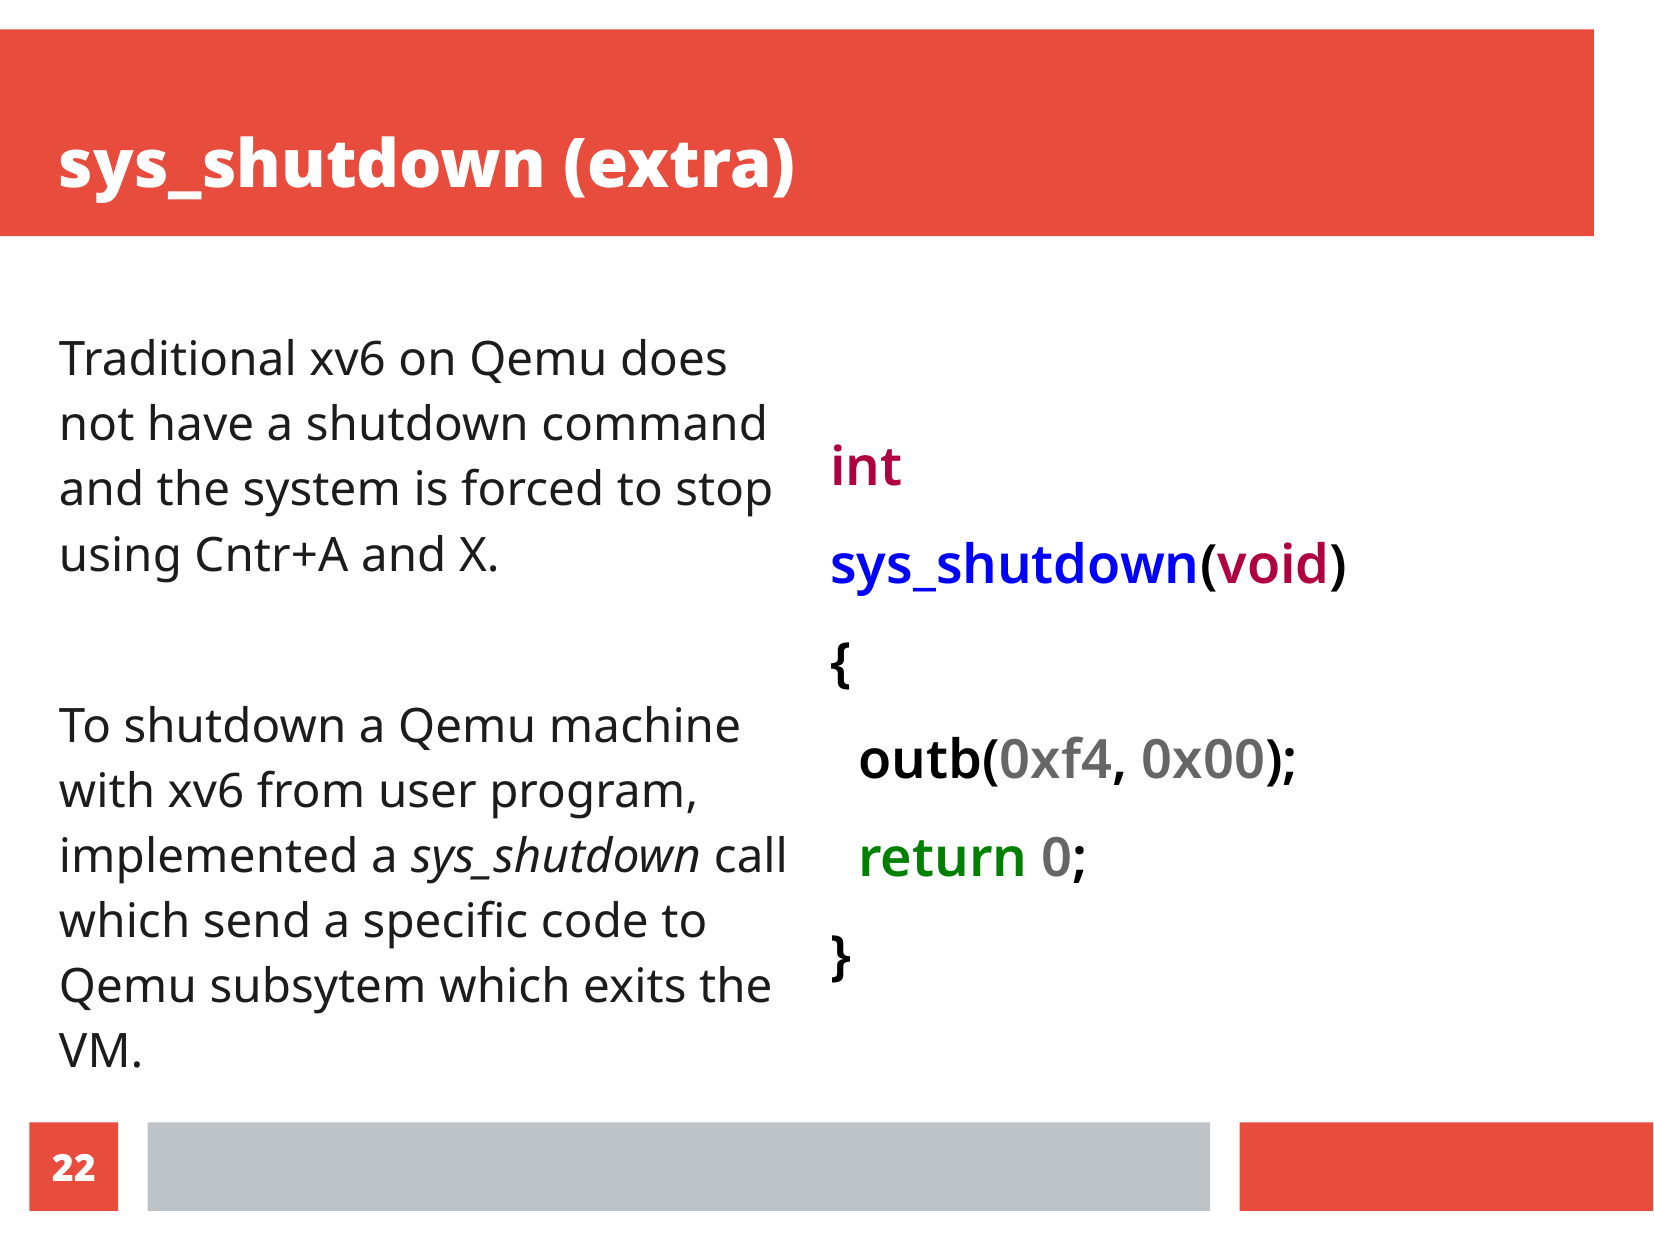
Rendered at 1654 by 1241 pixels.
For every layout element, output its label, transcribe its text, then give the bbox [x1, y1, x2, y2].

list Traditional xv6 on Qemu does not have a shutdown command and the system is forced to stop using Cntr+A and X. To shutdown a Qemu machine with xv6 from user program, implemented a sys_shutdown call which send a specific code to Qemu subsytem which exits the VM. [58, 324, 794, 1093]
list int sys_shutdown(void) { outb(0xf4, 0x00); return 0; } [830, 324, 1566, 1093]
title sys_shutdown (extra) [58, 59, 1594, 207]
